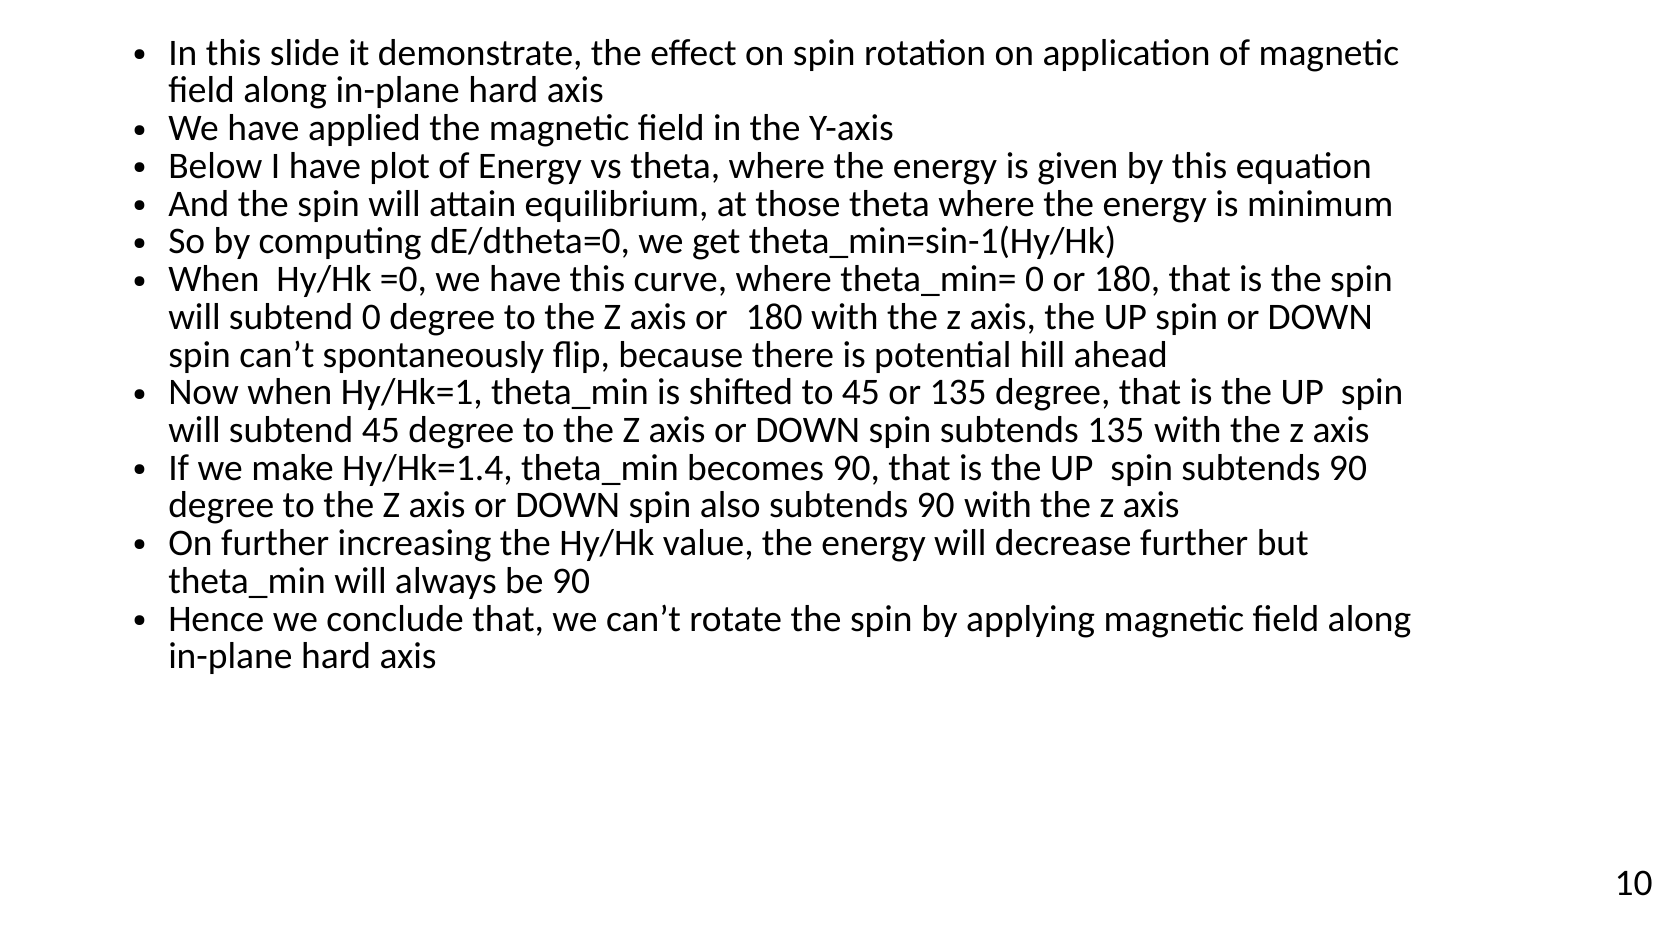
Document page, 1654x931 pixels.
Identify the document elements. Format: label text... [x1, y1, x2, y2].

text_box <number> [1479, 860, 1654, 931]
text_box In this slide it demonstrate, the effect on spin rotation on application of magnetic field along in-plane hard axis We have applied the magnetic field in the Y-axis Below I have plot of Energy vs theta, where the energy is given by this equation And the spin will attain equilibrium, at those theta where the energy is minimum So by computing dE/dtheta=0, we get theta_min=sin-1(Hy/Hk) When Hy/Hk =0, we have this curve, where theta_min= 0 or 180, that is the spin will subtend 0 degree to the Z axis or 180 with the z axis, the UP spin or DOWN spin can’t spontaneously flip, because there is potential hill ahead Now when Hy/Hk=1, theta_min is shifted to 45 or 135 degree, that is the UP spin will subtend 45 degree to the Z axis or DOWN spin subtends 135 with the z axis If we make Hy/Hk=1.4, theta_min becomes 90, that is the UP spin subtends 90 degree to the Z axis or DOWN spin also subtends 90 with the z axis On further increasing the Hy/Hk value, the energy will decrease further but theta_min will always be 90 Hence we conclude that, we can’t rotate the spin by applying magnetic field along in-plane hard axis [118, 29, 1447, 686]
